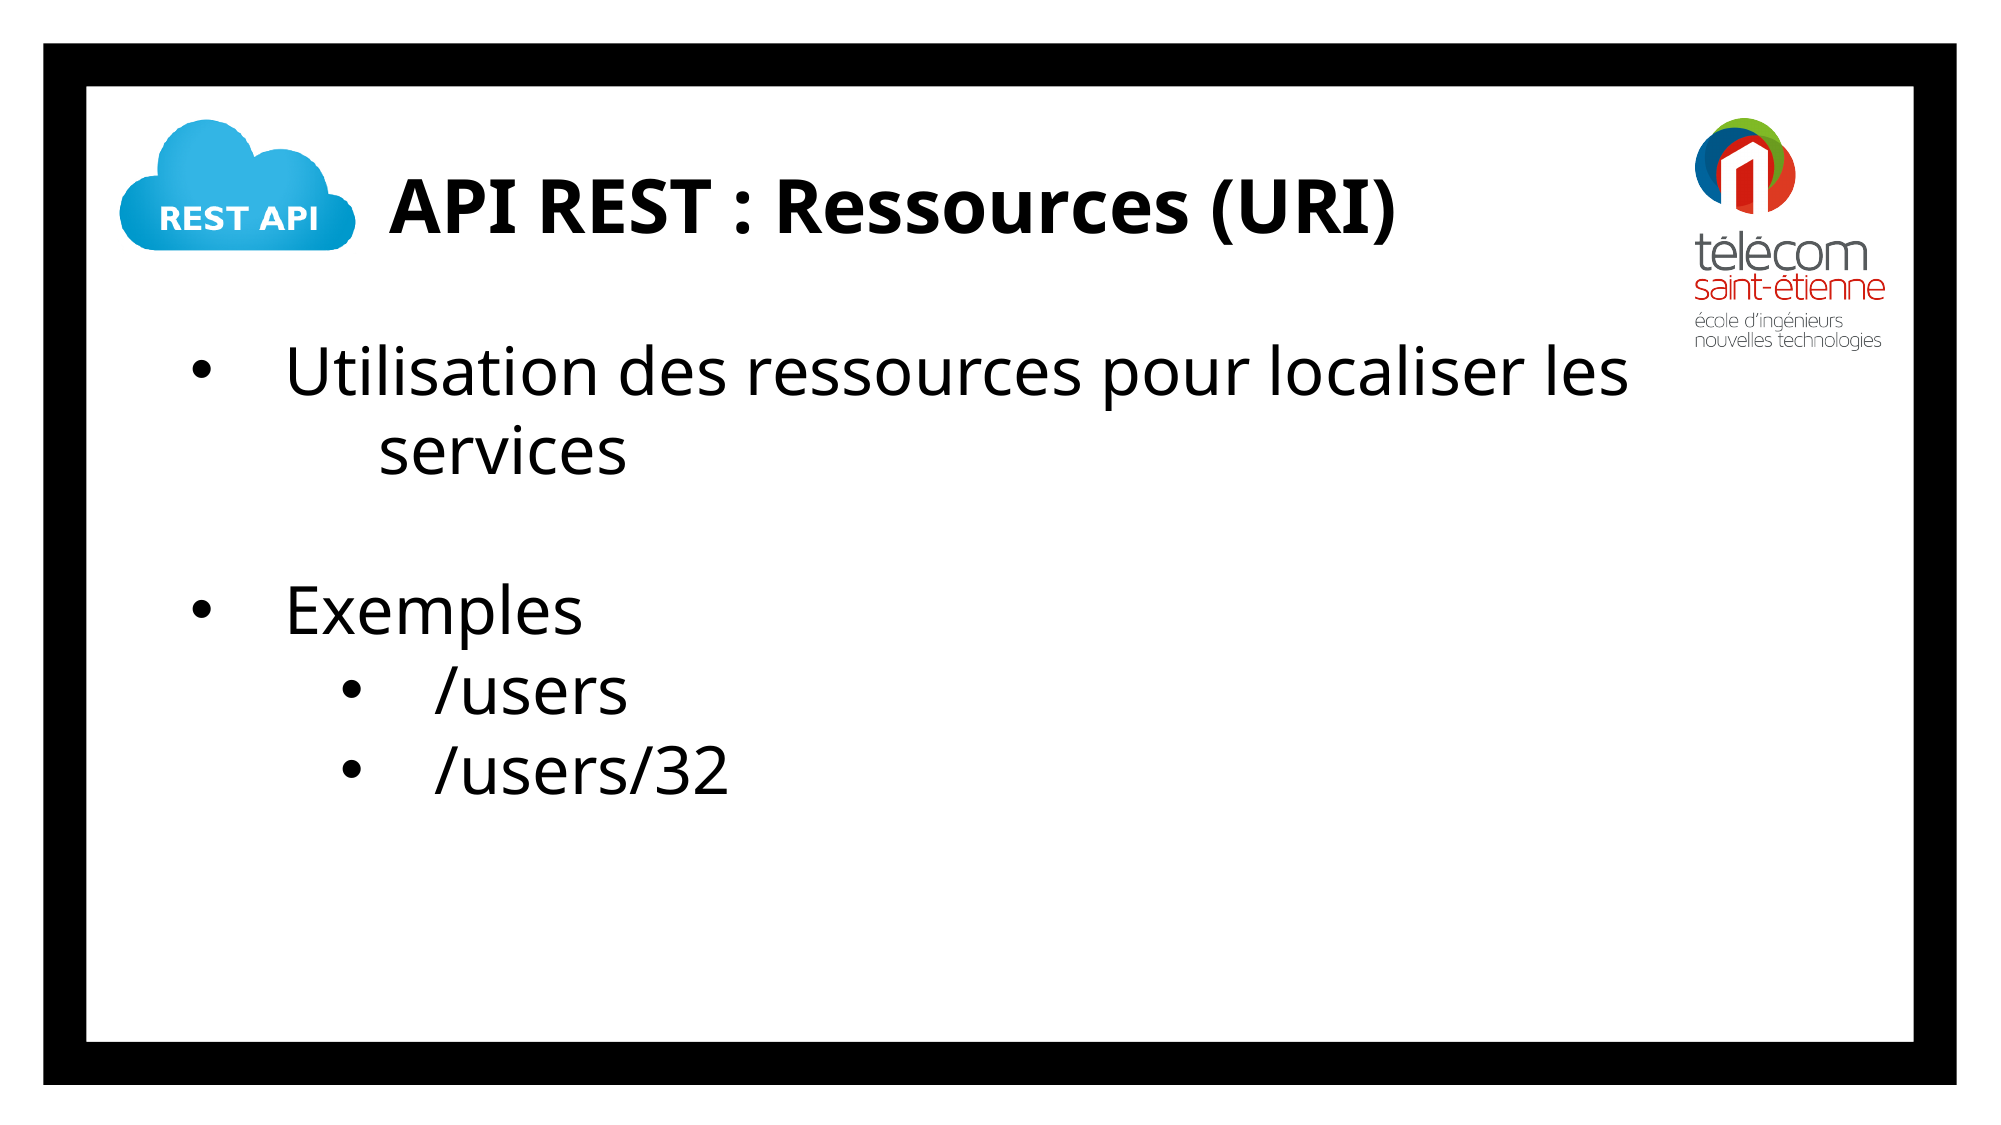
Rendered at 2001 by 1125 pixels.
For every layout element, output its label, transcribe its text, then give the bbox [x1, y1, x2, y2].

picture [1695, 118, 1885, 351]
picture [117, 118, 357, 254]
title API REST : Ressources (URI) [369, 138, 1695, 304]
text_box Utilisation des ressources pour localiser les services Exemples /users /users/32 [175, 320, 1881, 1003]
